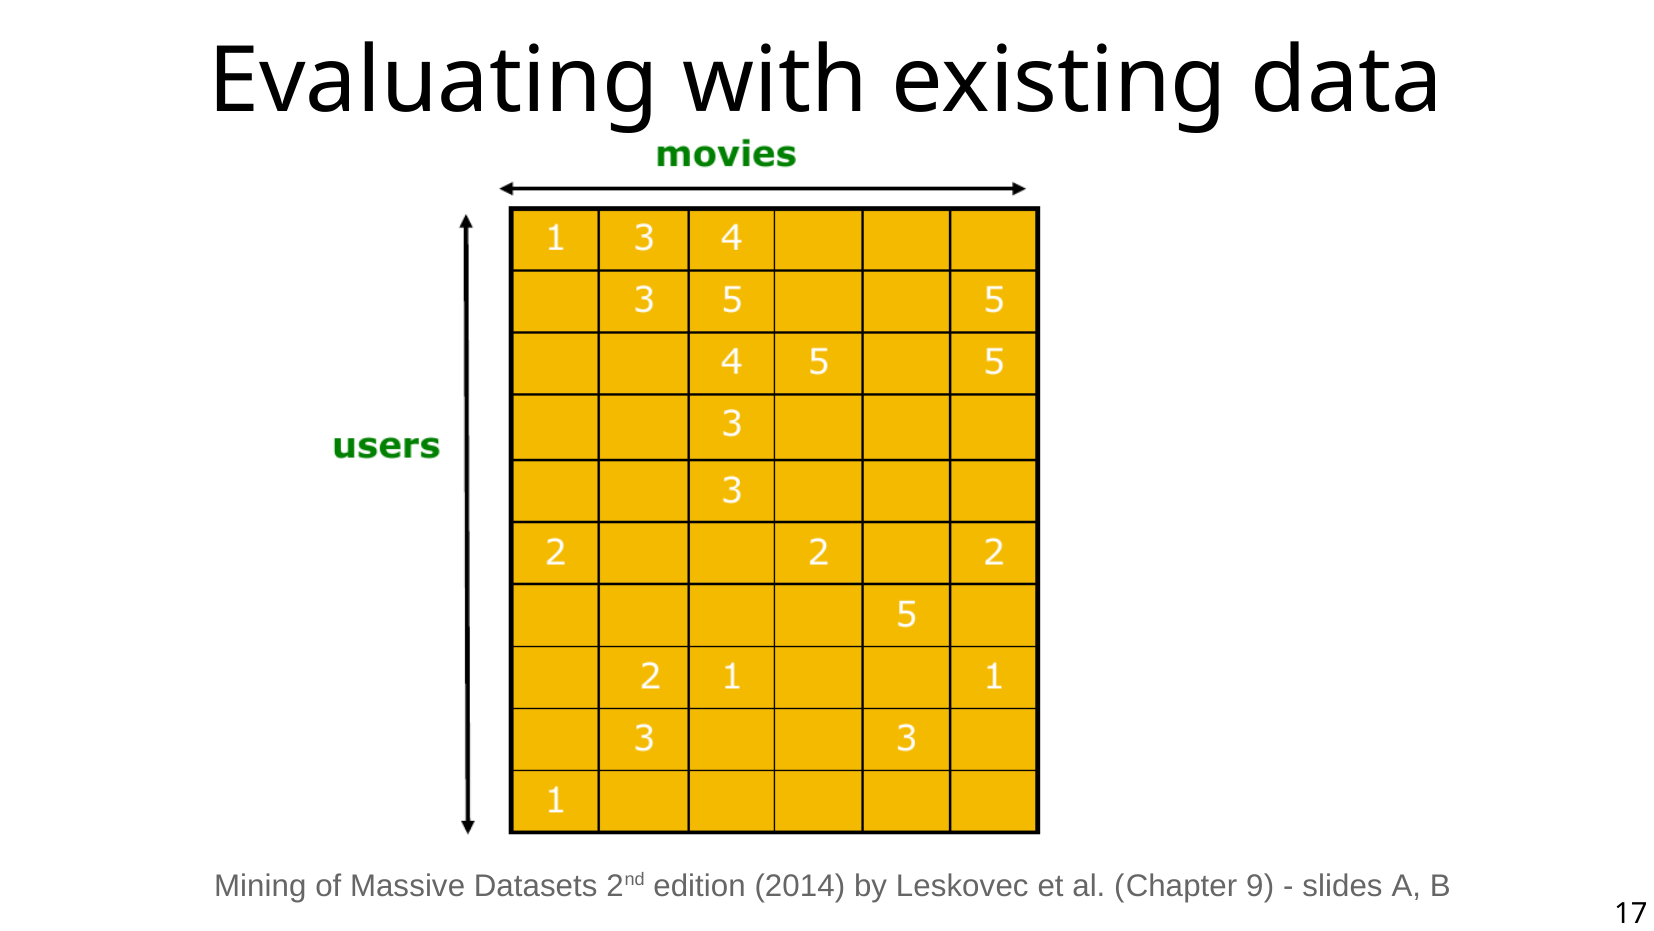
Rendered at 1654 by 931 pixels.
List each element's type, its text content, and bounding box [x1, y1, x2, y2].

text_box Mining of Massive Datasets 2nd edition (2014) by Leskovec et al. (Chapter 9) - slides A, B [81, 860, 1584, 919]
picture [307, 137, 1084, 860]
title Evaluating with existing data [82, 1, 1571, 151]
